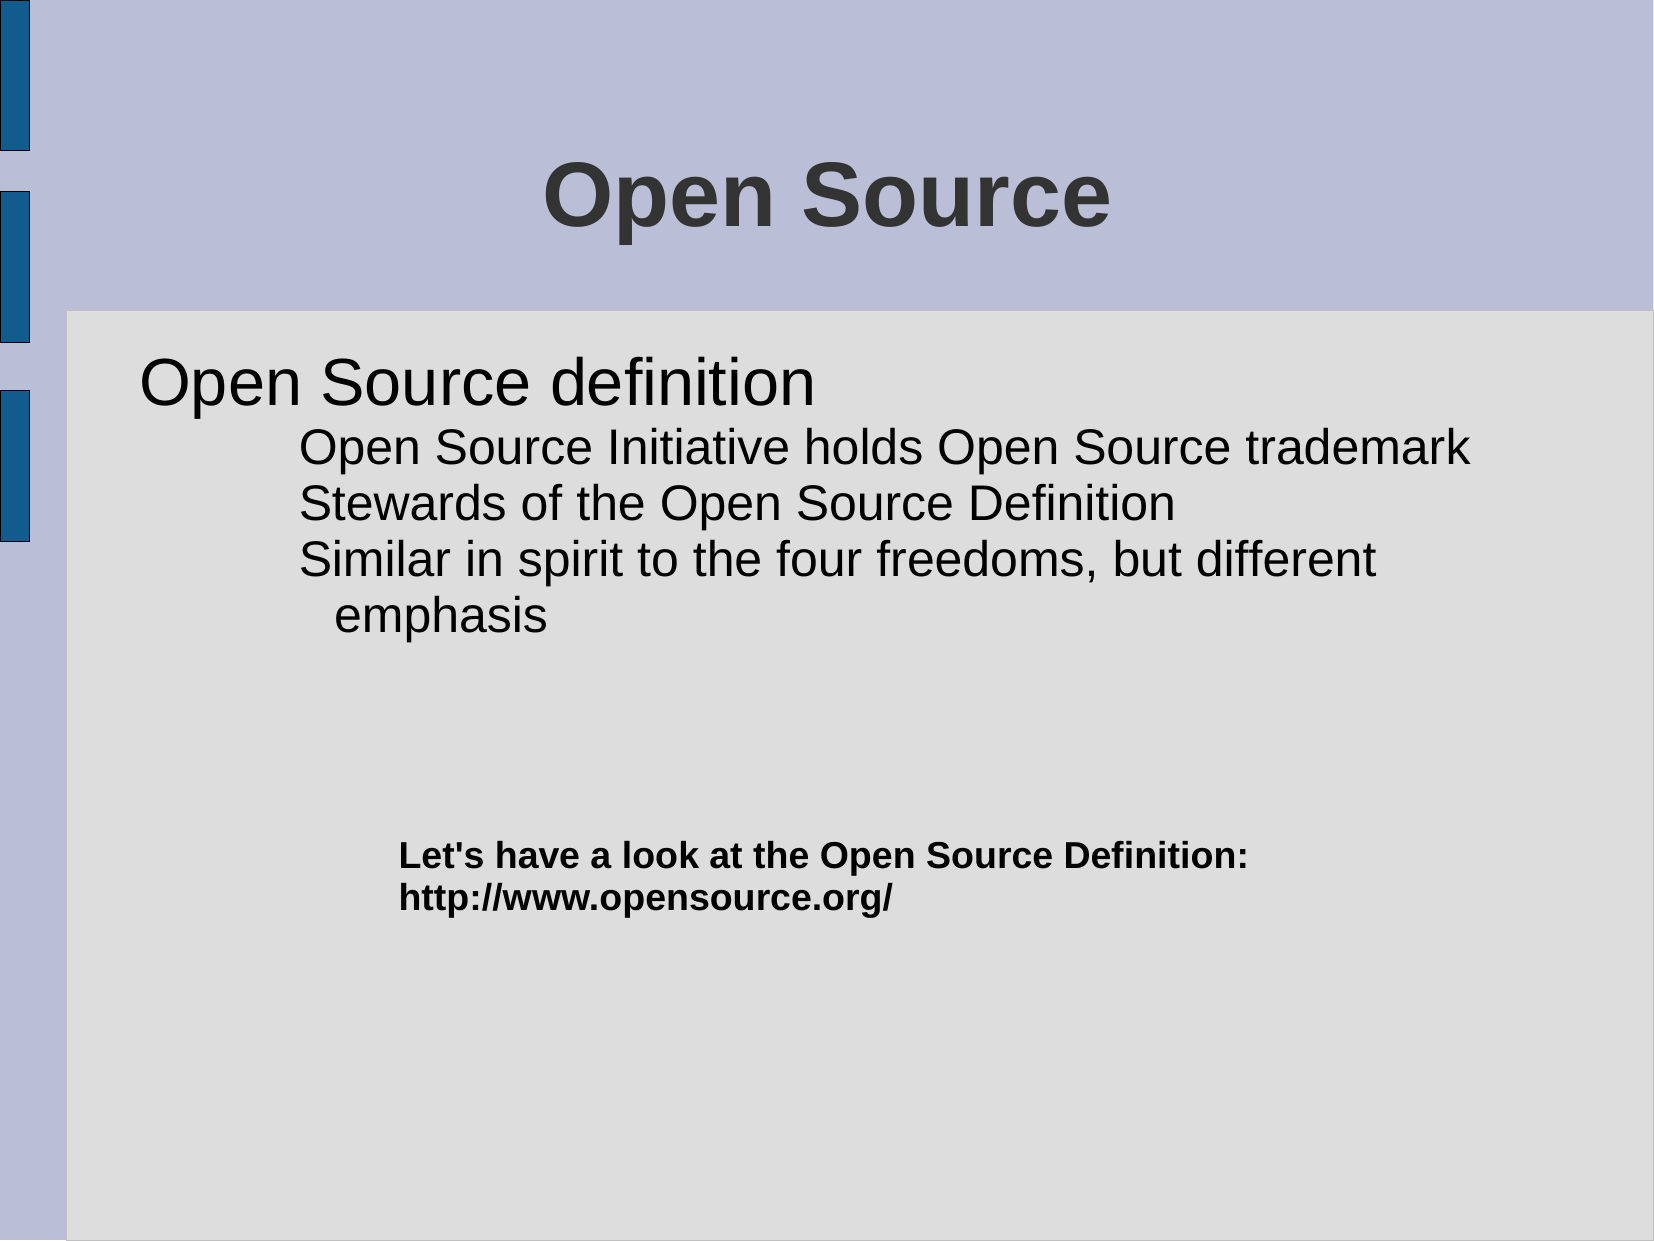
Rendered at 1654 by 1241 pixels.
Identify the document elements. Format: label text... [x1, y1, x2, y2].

text_box Let's have a look at the Open Source Definition: http://www.opensource.org/ [383, 826, 1477, 926]
list Open Source definition Open Source Initiative holds Open Source trademark Stewards of the Open Source Definition Similar in spirit to the four freedoms, but different emphasis [121, 344, 1534, 1112]
title Open Source [121, 91, 1534, 299]
